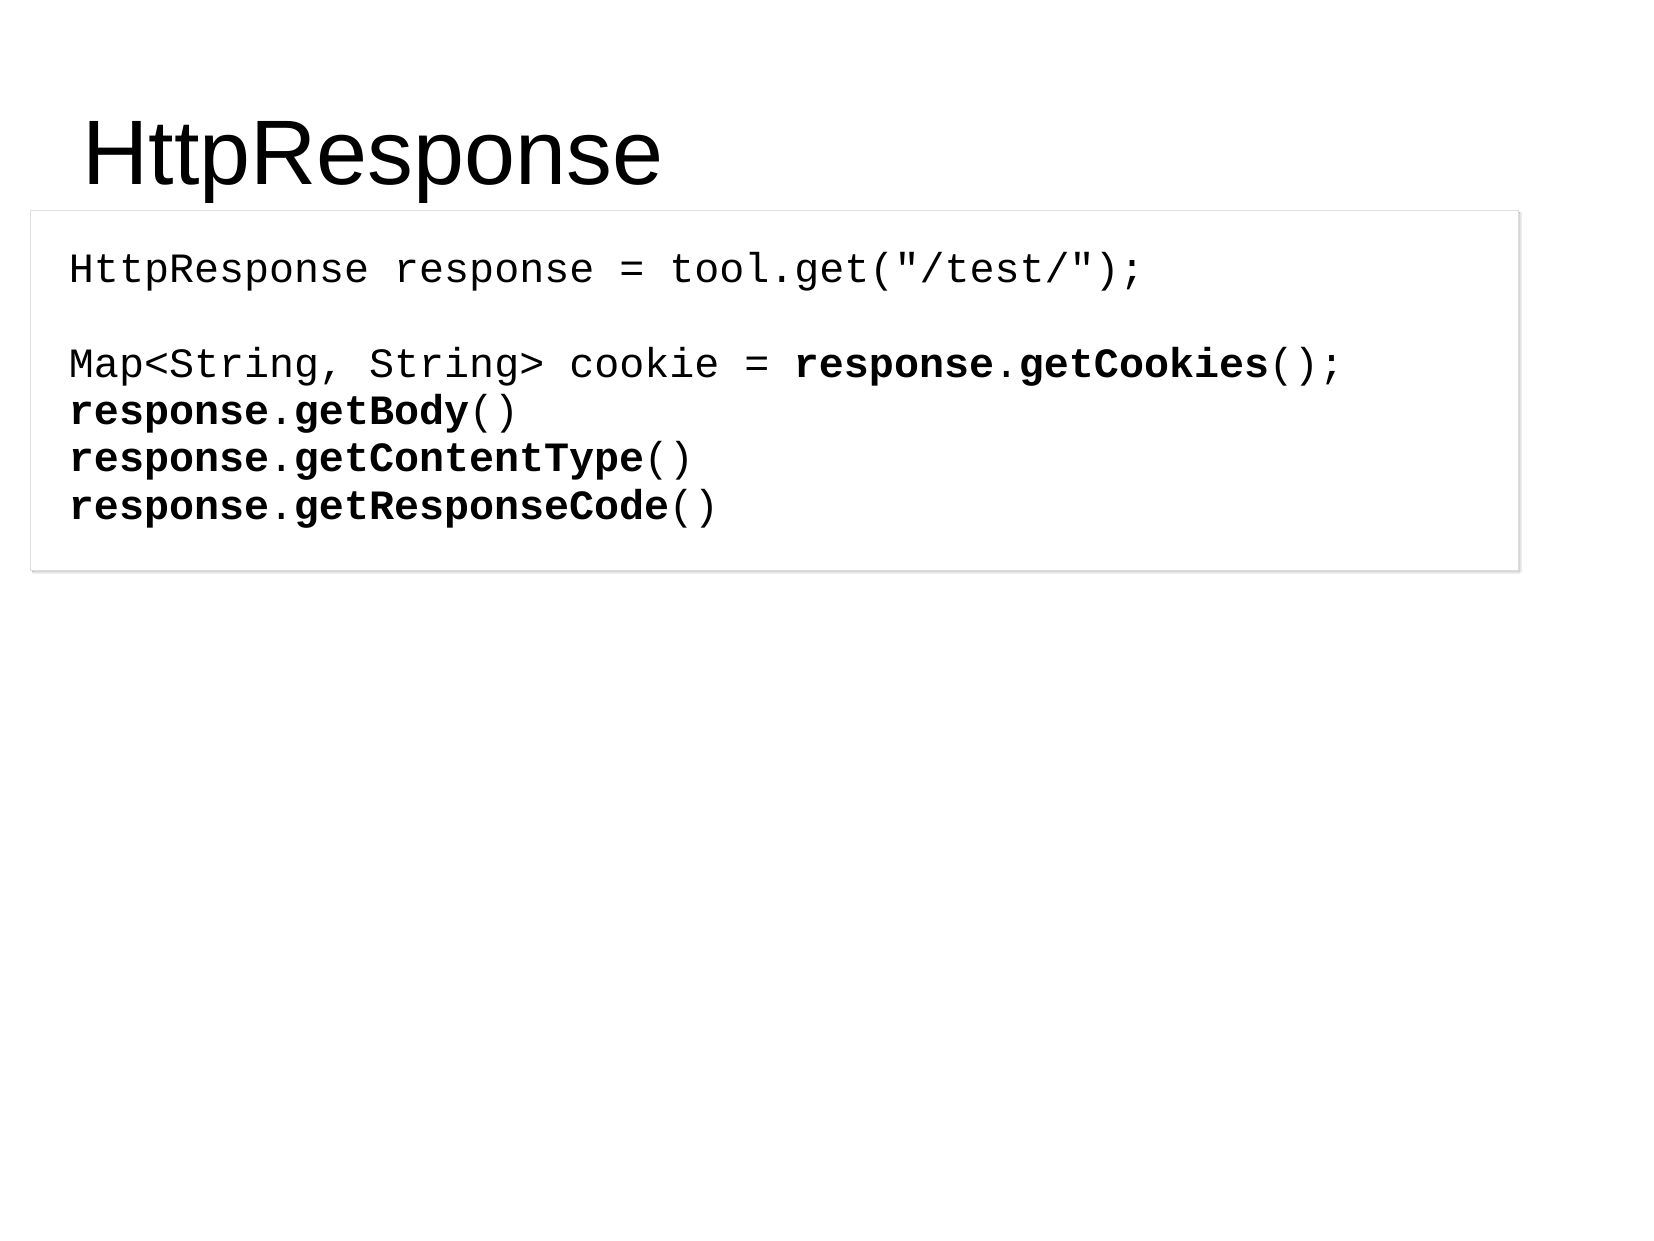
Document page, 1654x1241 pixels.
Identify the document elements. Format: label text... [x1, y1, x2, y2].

subtitle HttpResponse response = tool.get("/test/"); Map<String, String> cookie = response.getCookies(); response.getBody() response.getContentType() response.getResponseCode() [30, 210, 1519, 571]
title HttpResponse [82, 49, 1571, 257]
